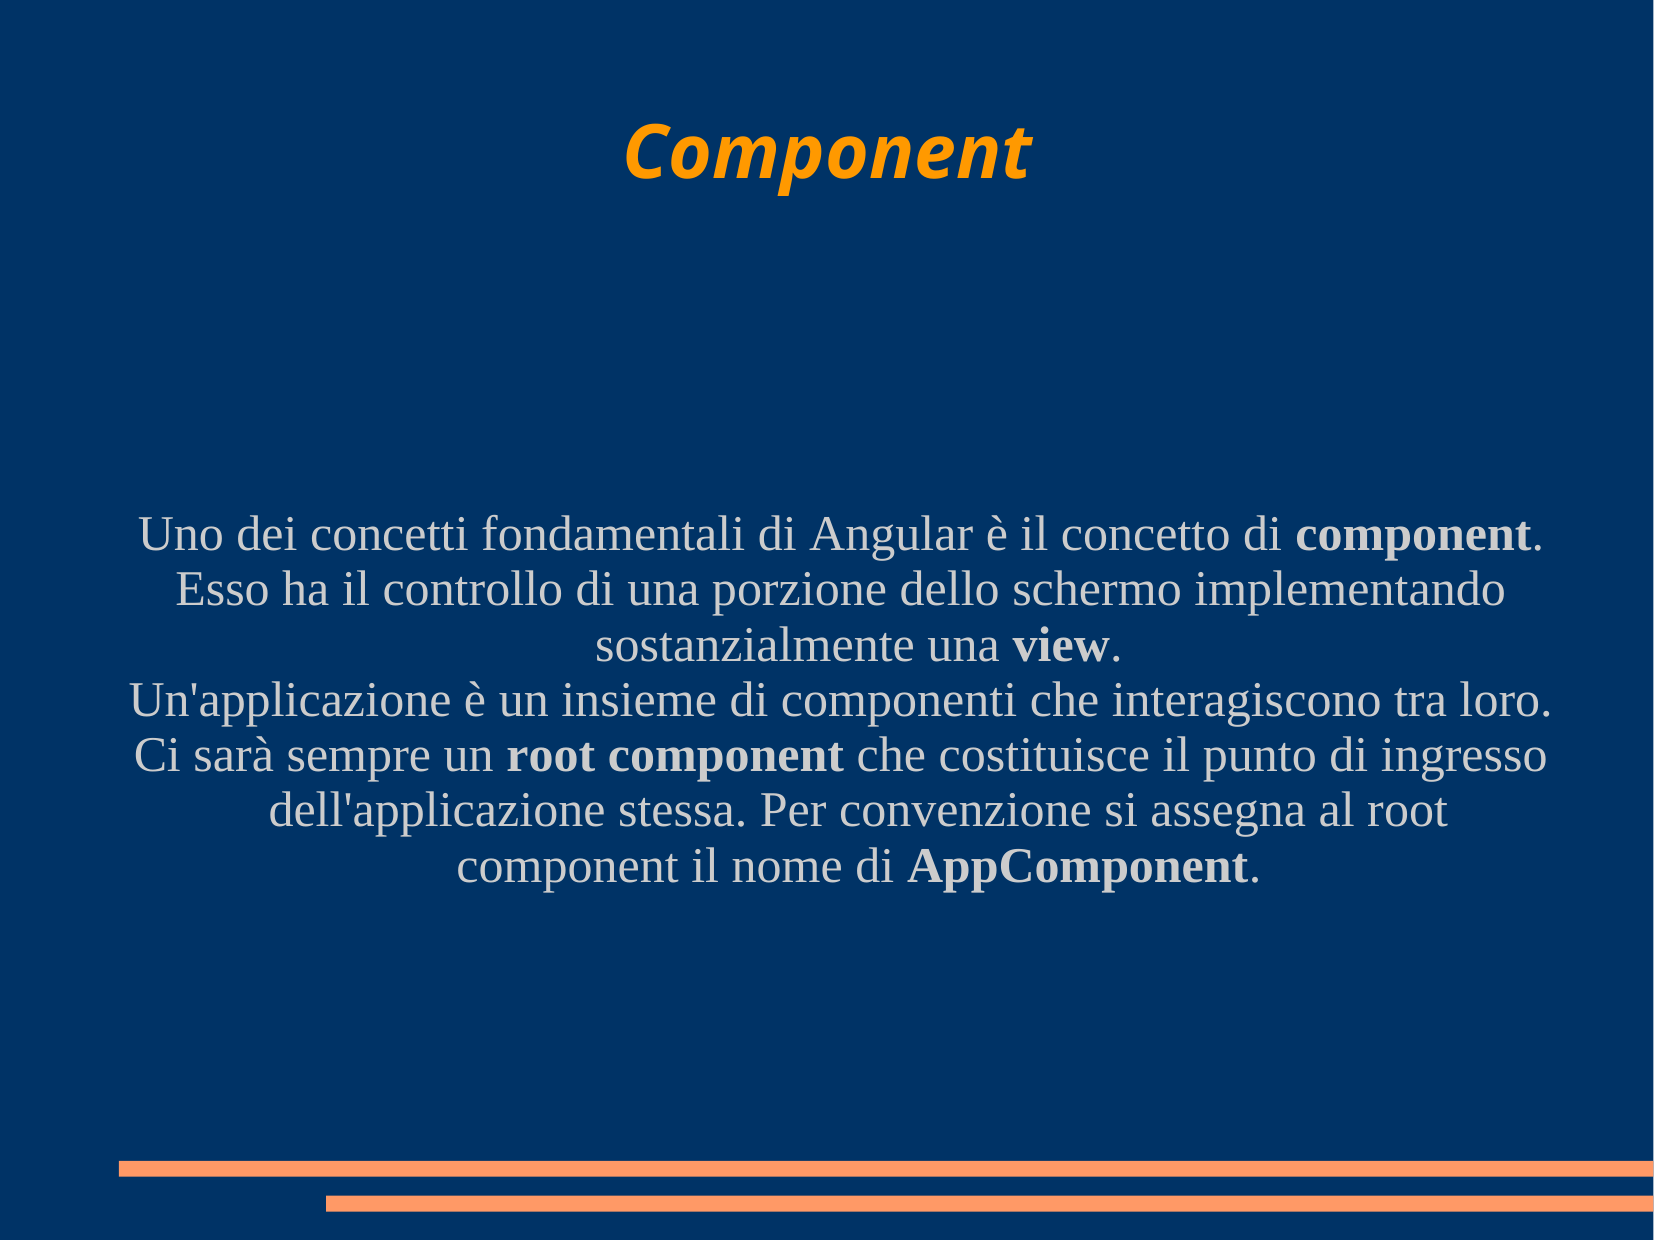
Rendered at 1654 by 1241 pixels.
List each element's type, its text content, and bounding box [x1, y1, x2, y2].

subtitle Uno dei concetti fondamentali di Angular è il concetto di component. Esso ha il controllo di una porzione dello schermo implementando sostanzialmente una view. Un'applicazione è un insieme di componenti che interagiscono tra loro. Ci sarà sempre un root component che costituisce il punto di ingresso dell'applicazione stessa. Per convenzione si assegna al root component il nome di AppComponent. [121, 322, 1561, 1132]
title Component [121, 46, 1534, 254]
